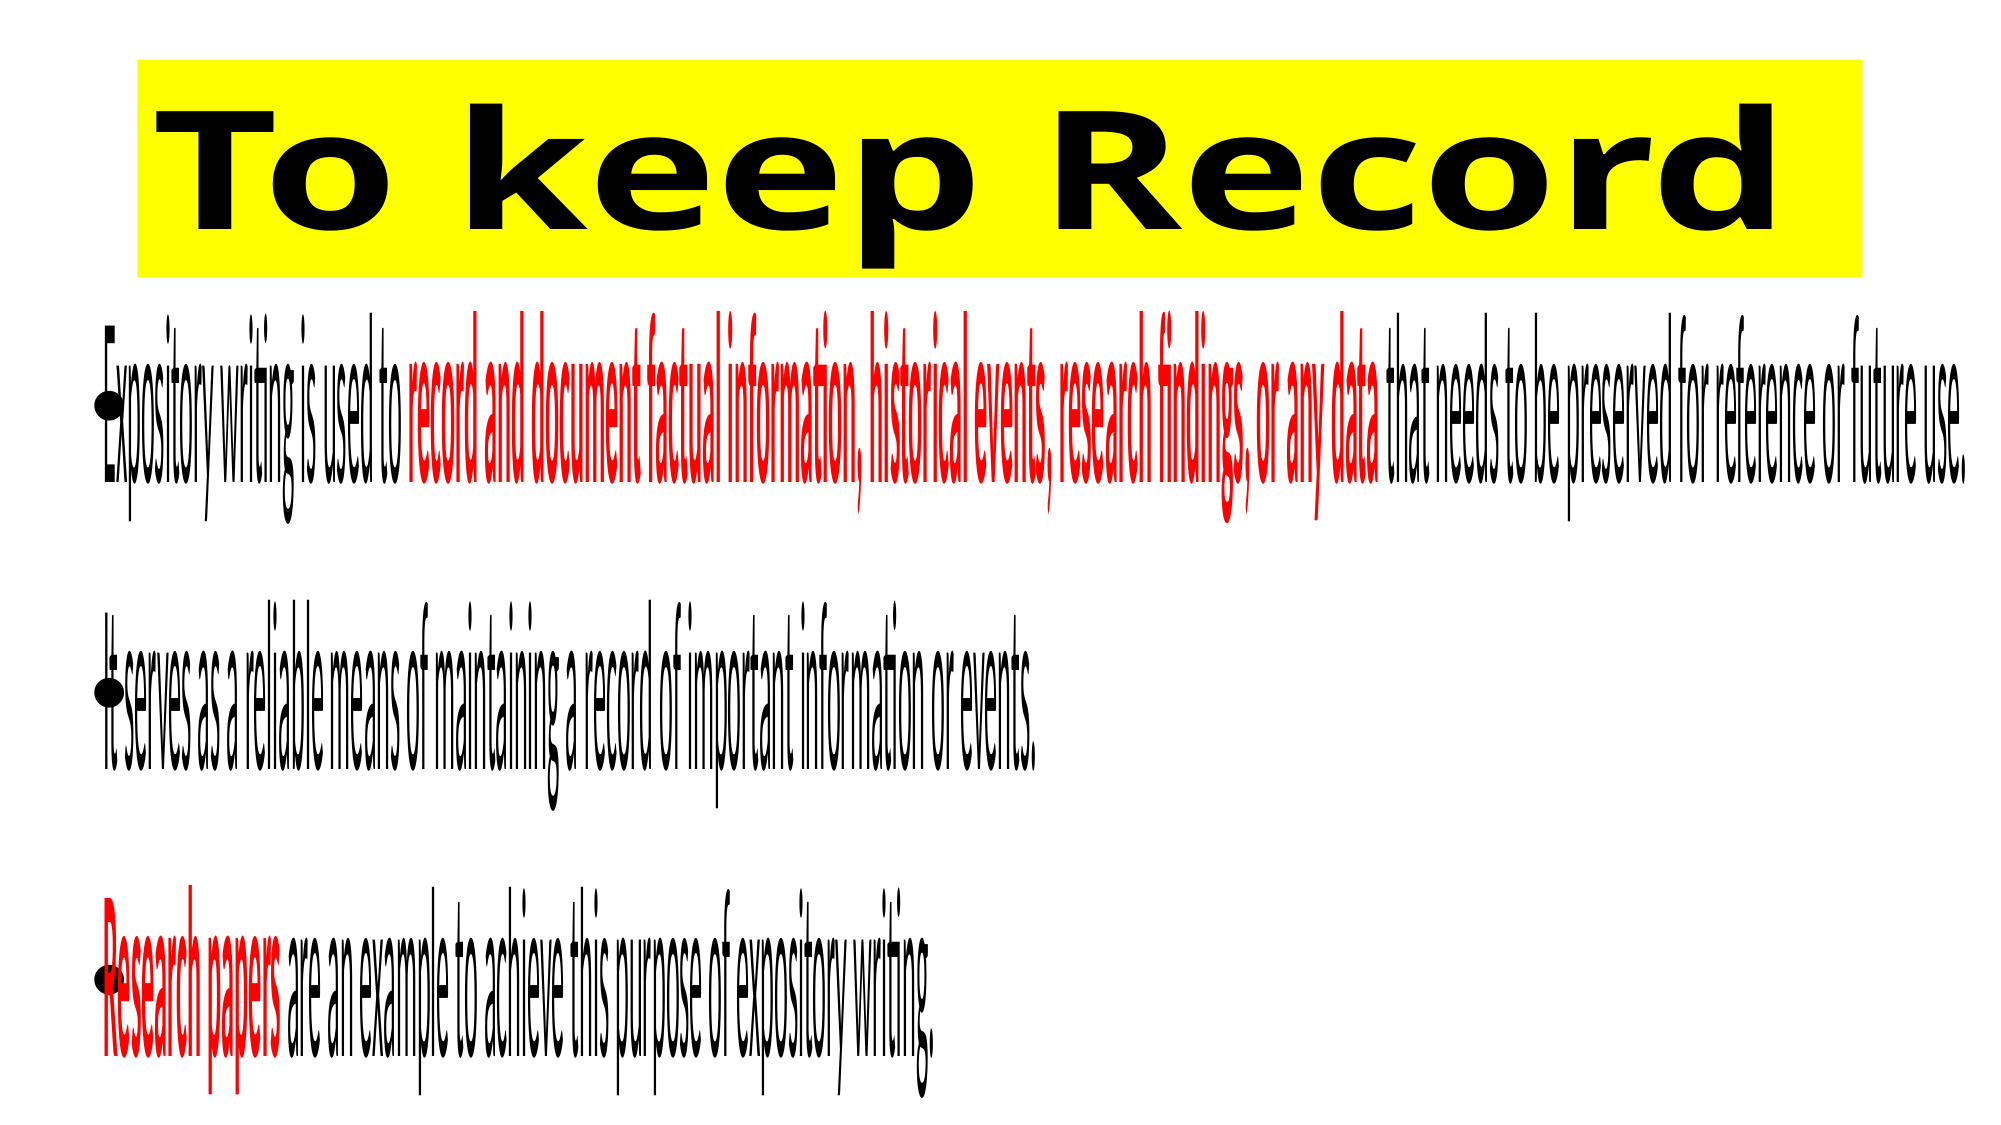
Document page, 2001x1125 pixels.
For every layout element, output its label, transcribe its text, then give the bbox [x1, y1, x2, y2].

list Expository writing is used to record and document factual information, historical events, research findings, or any data that needs to be preserved for reference or future use. It serves as a reliable means of maintaining a record of important information or events. Research papers are an example to achieve this purpose of expository writing. [75, 299, 1961, 1108]
title To keep Record [137, 59, 1863, 278]
